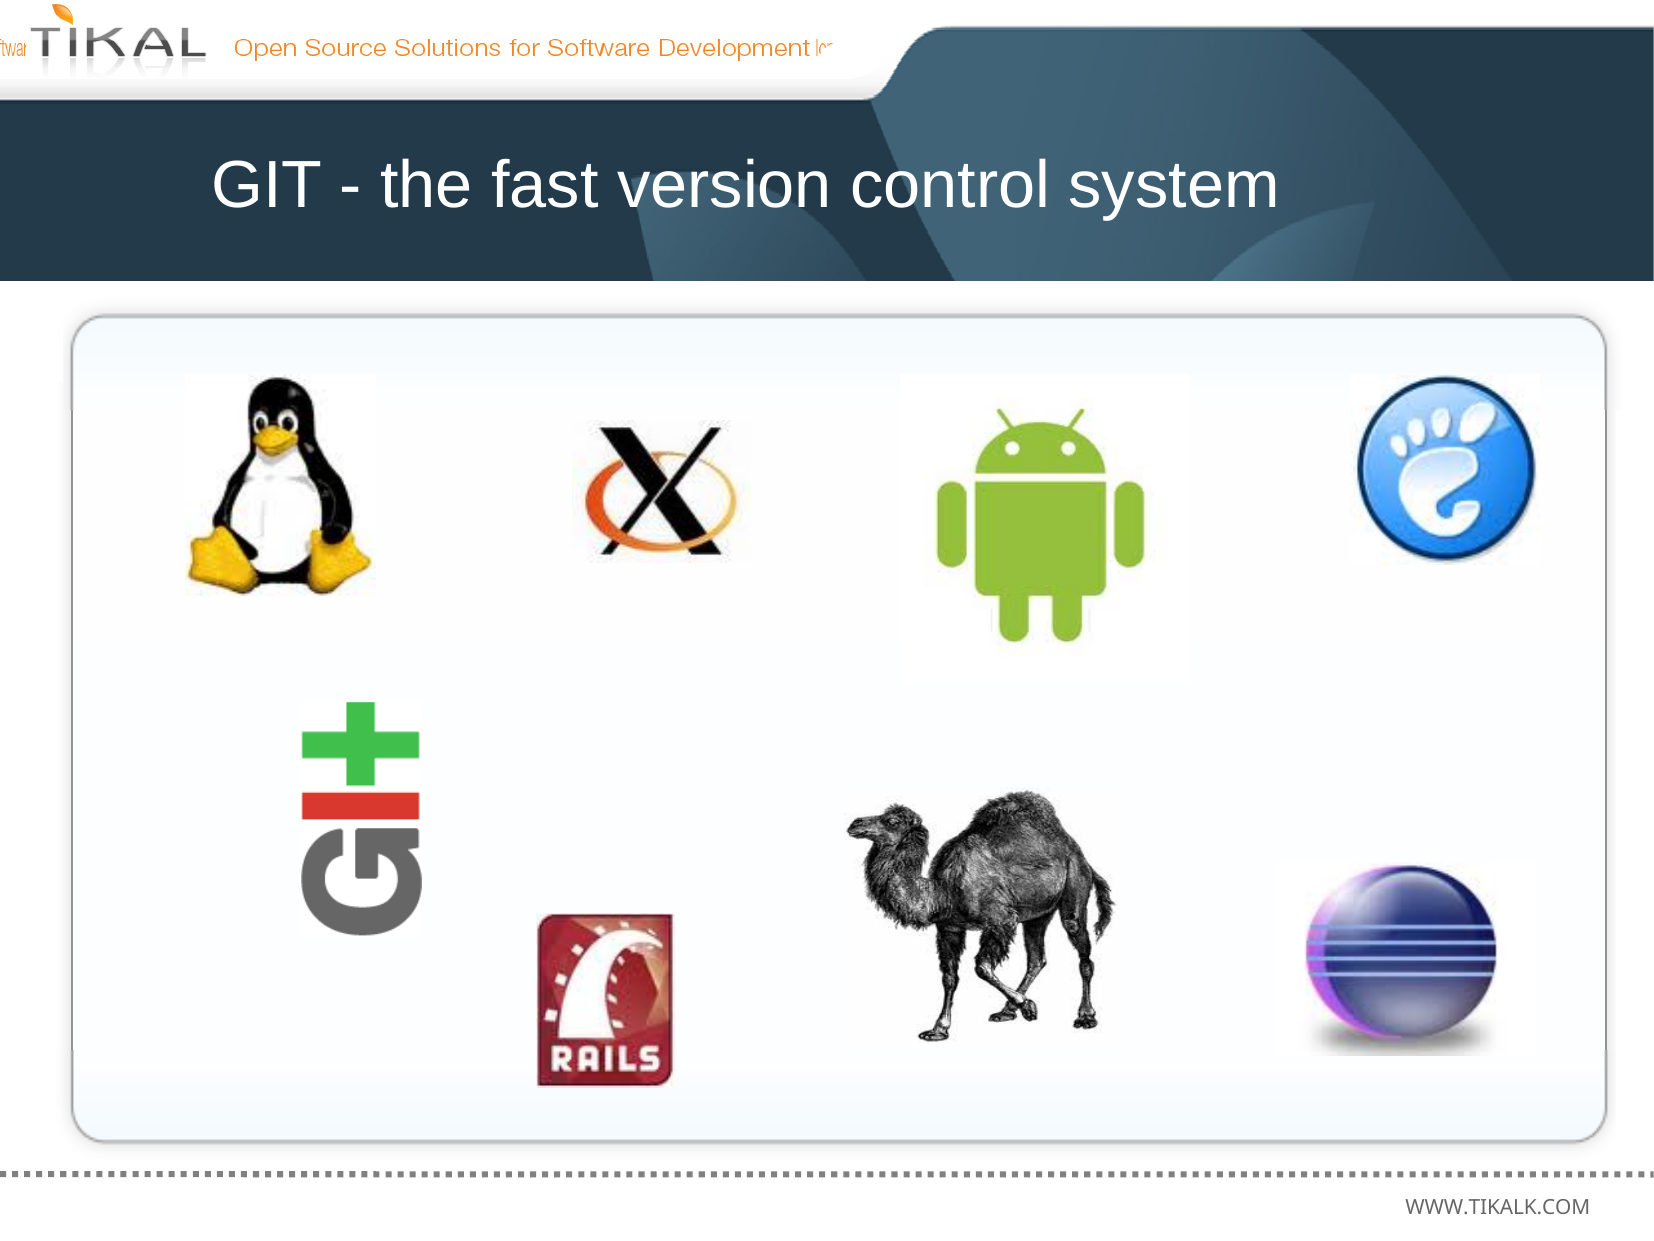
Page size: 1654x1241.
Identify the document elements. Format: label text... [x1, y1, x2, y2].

picture [0, 3, 1654, 281]
picture [844, 787, 1119, 1046]
text_box GIT - the fast version control system [67, 144, 1426, 226]
picture [572, 420, 751, 563]
title [82, 73, 1570, 280]
picture [55, 862, 1616, 1163]
picture [55, 296, 1624, 684]
picture [300, 701, 422, 938]
